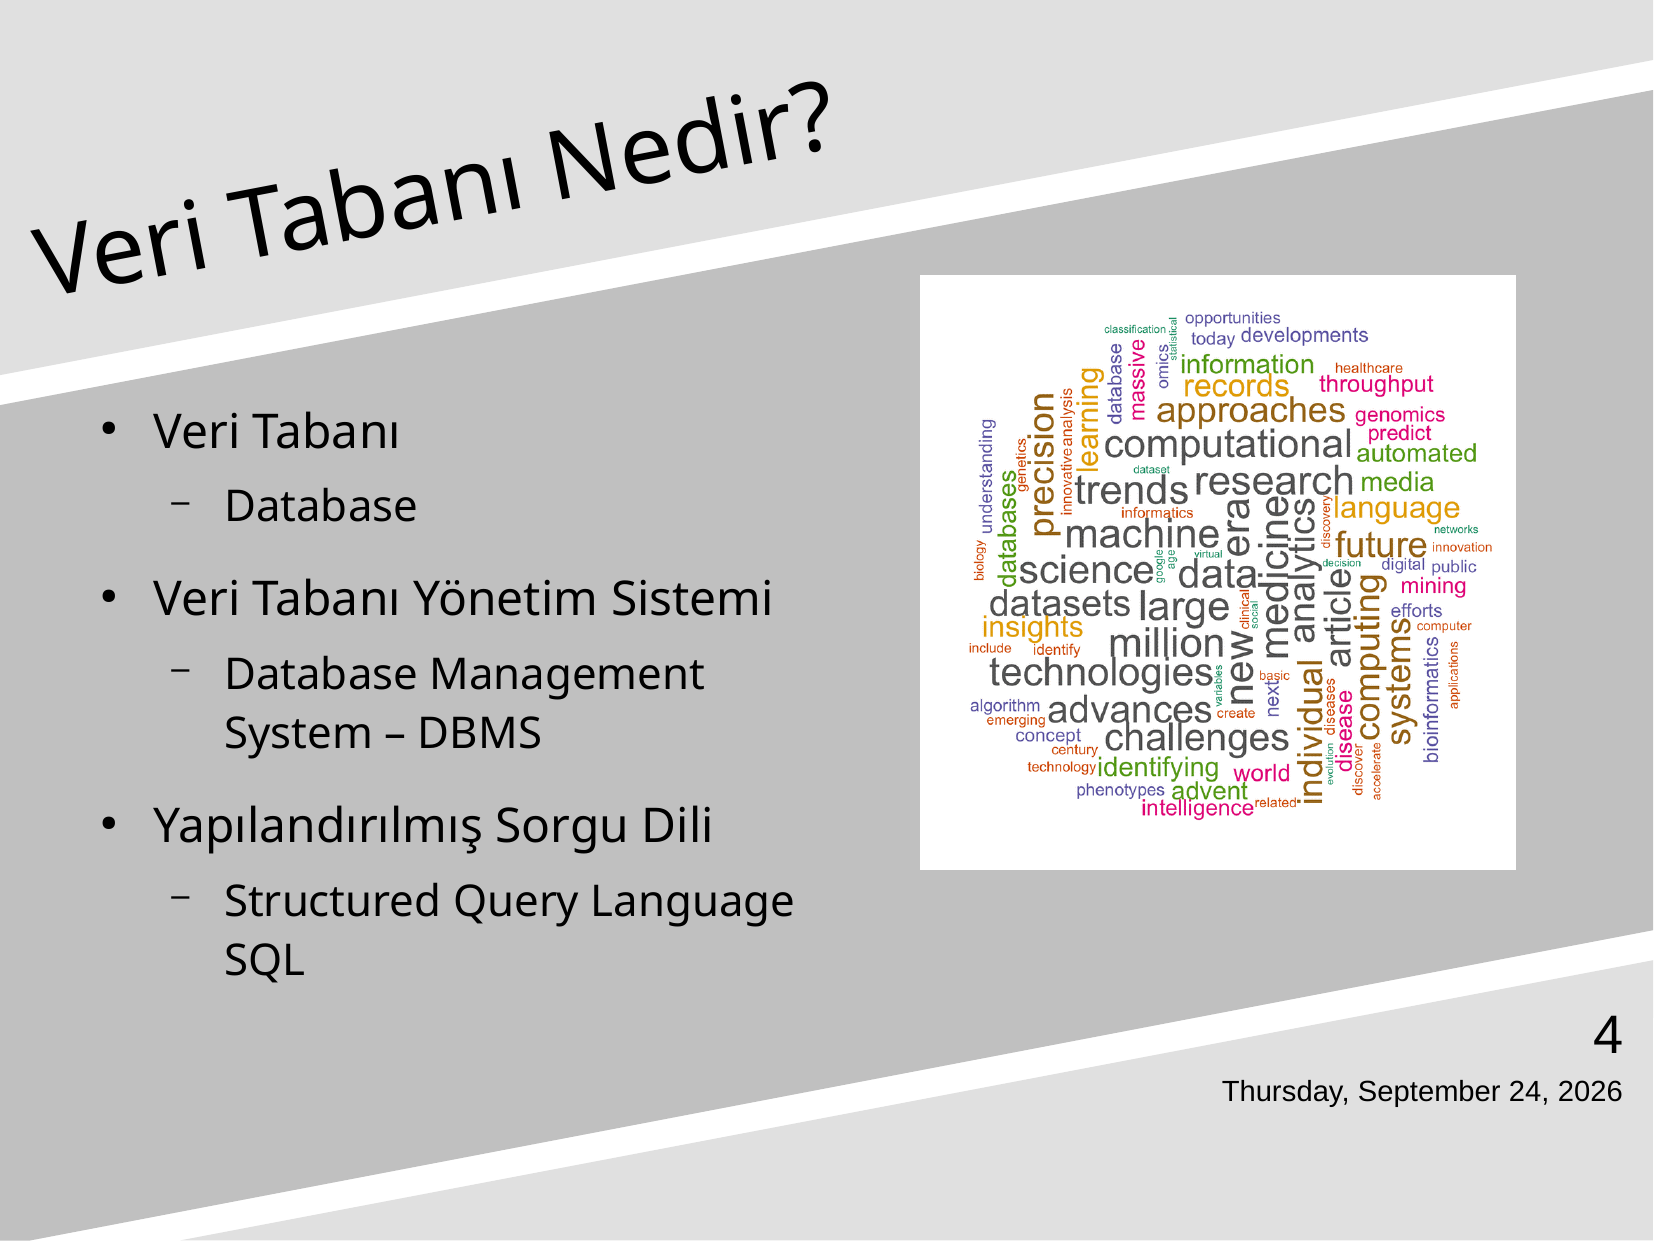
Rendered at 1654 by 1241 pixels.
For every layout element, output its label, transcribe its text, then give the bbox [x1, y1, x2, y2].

list Veri Tabanı Database Veri Tabanı Yönetim Sistemi Database Management System – DBMS Yapılandırılmış Sorgu Dili Structured Query Language SQL [82, 390, 841, 1036]
picture [920, 275, 1516, 871]
title Veri Tabanı Nedir? [17, 0, 1518, 365]
